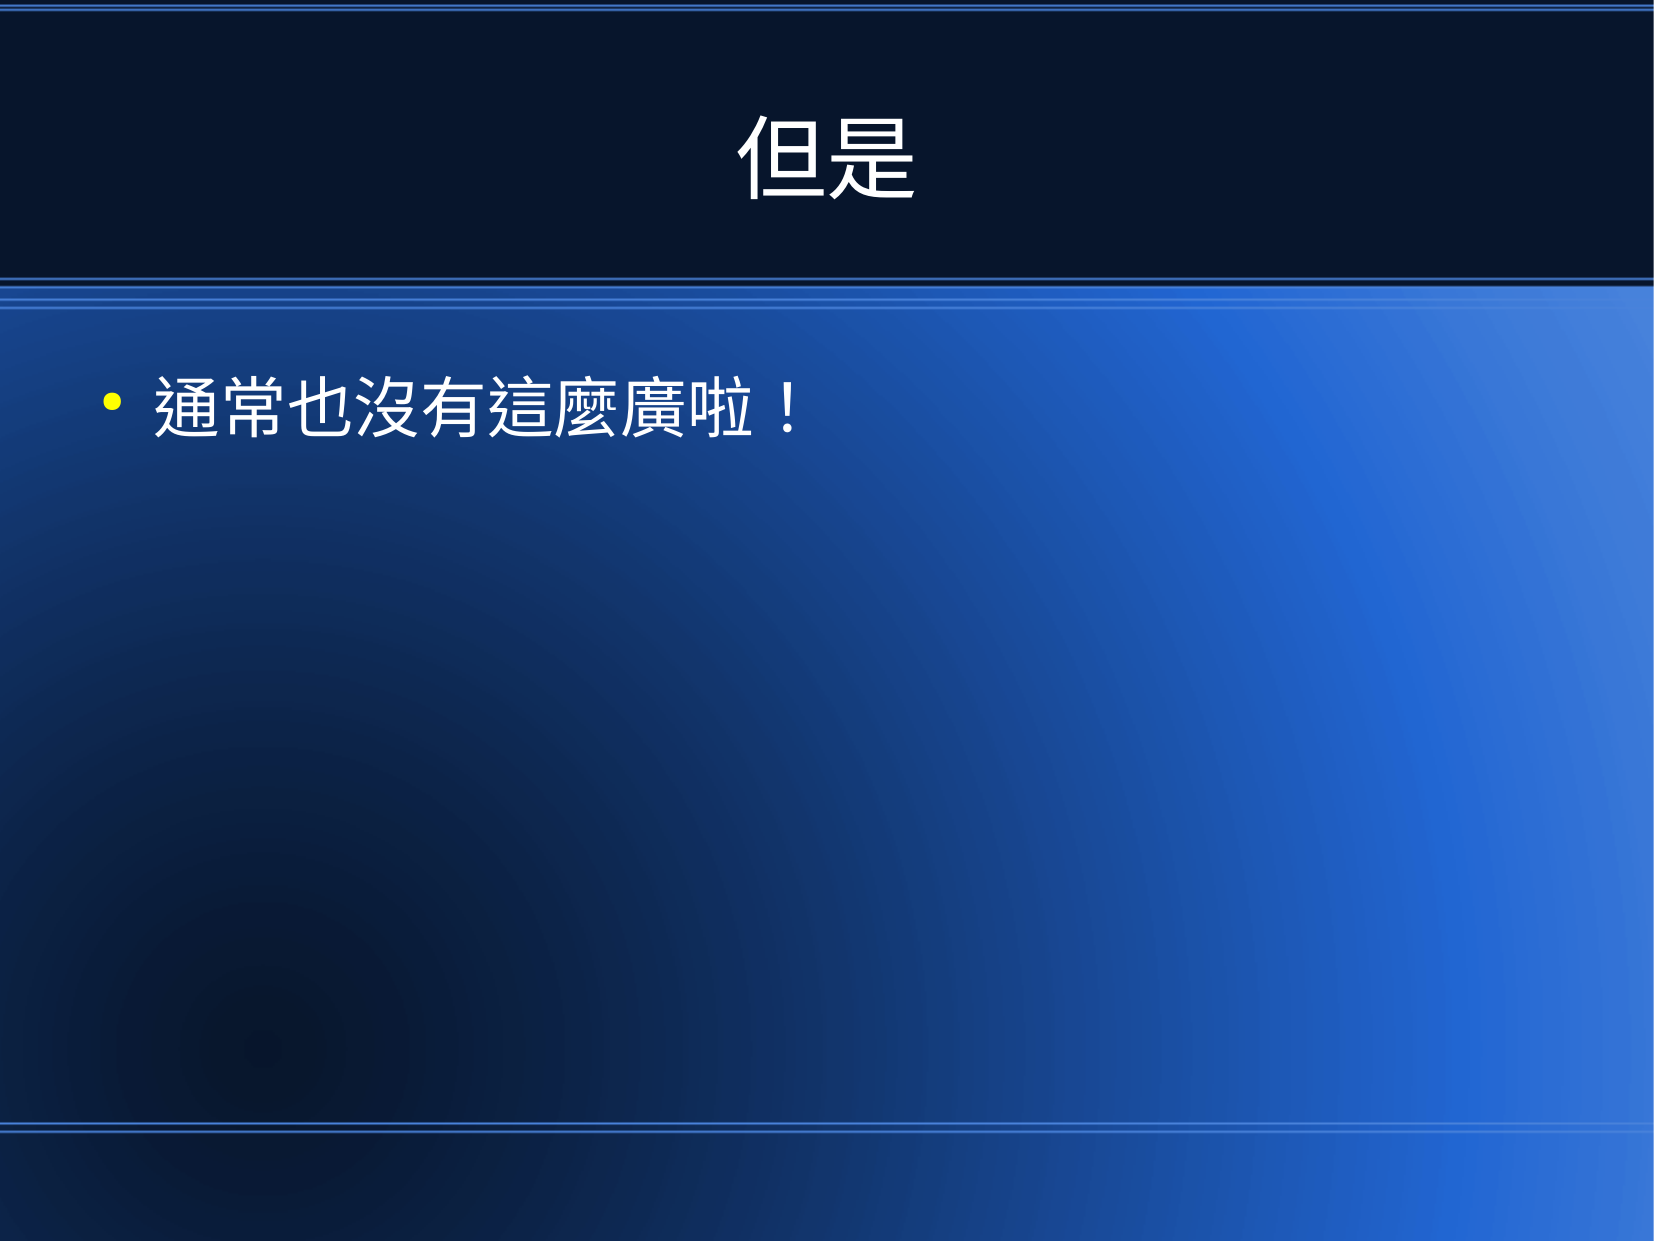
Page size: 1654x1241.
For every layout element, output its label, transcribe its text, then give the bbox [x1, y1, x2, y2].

title 但是 [82, 49, 1571, 257]
list 通常也沒有這麼廣啦！ [82, 355, 1571, 1075]
picture [0, 0, 1654, 1241]
